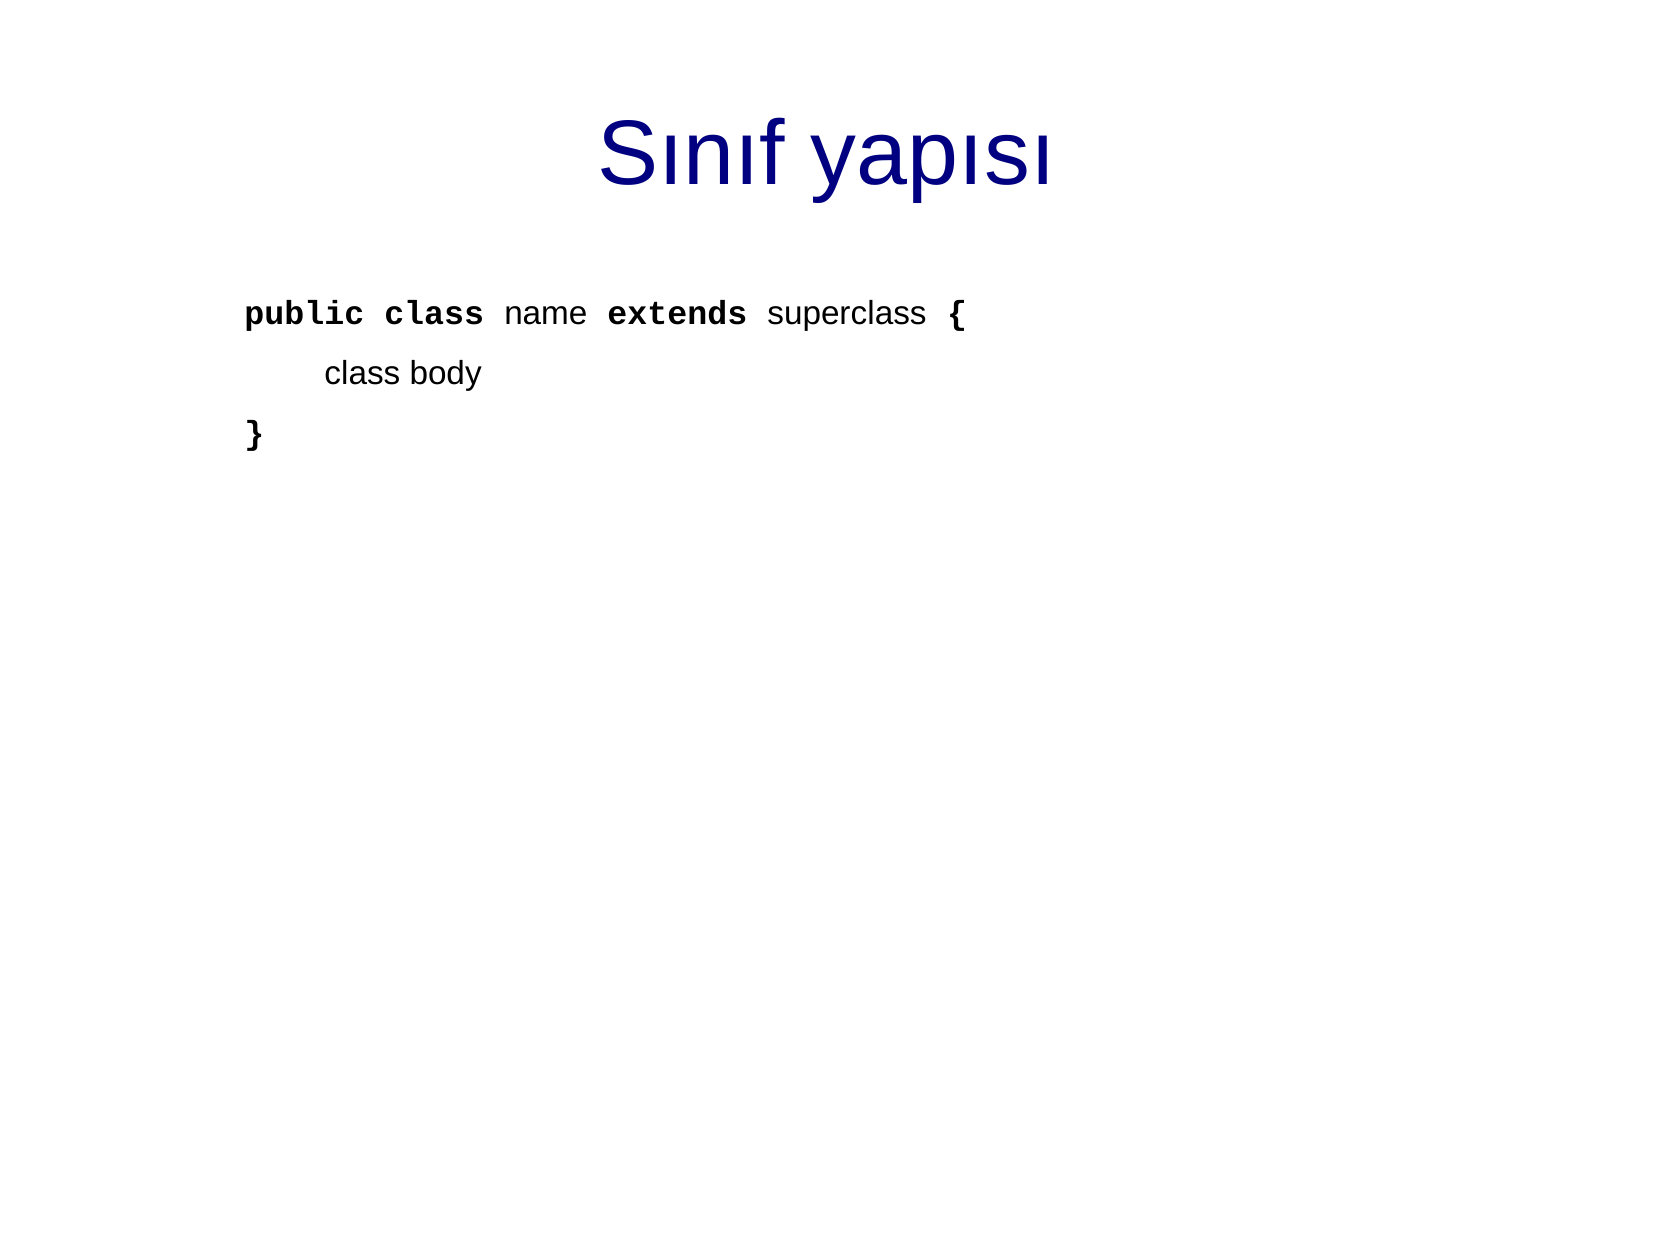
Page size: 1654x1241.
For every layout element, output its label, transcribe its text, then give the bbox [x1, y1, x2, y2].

text_box public class name extends superclass { class body } [229, 283, 1472, 459]
title Sınıf yapısı [82, 49, 1571, 257]
